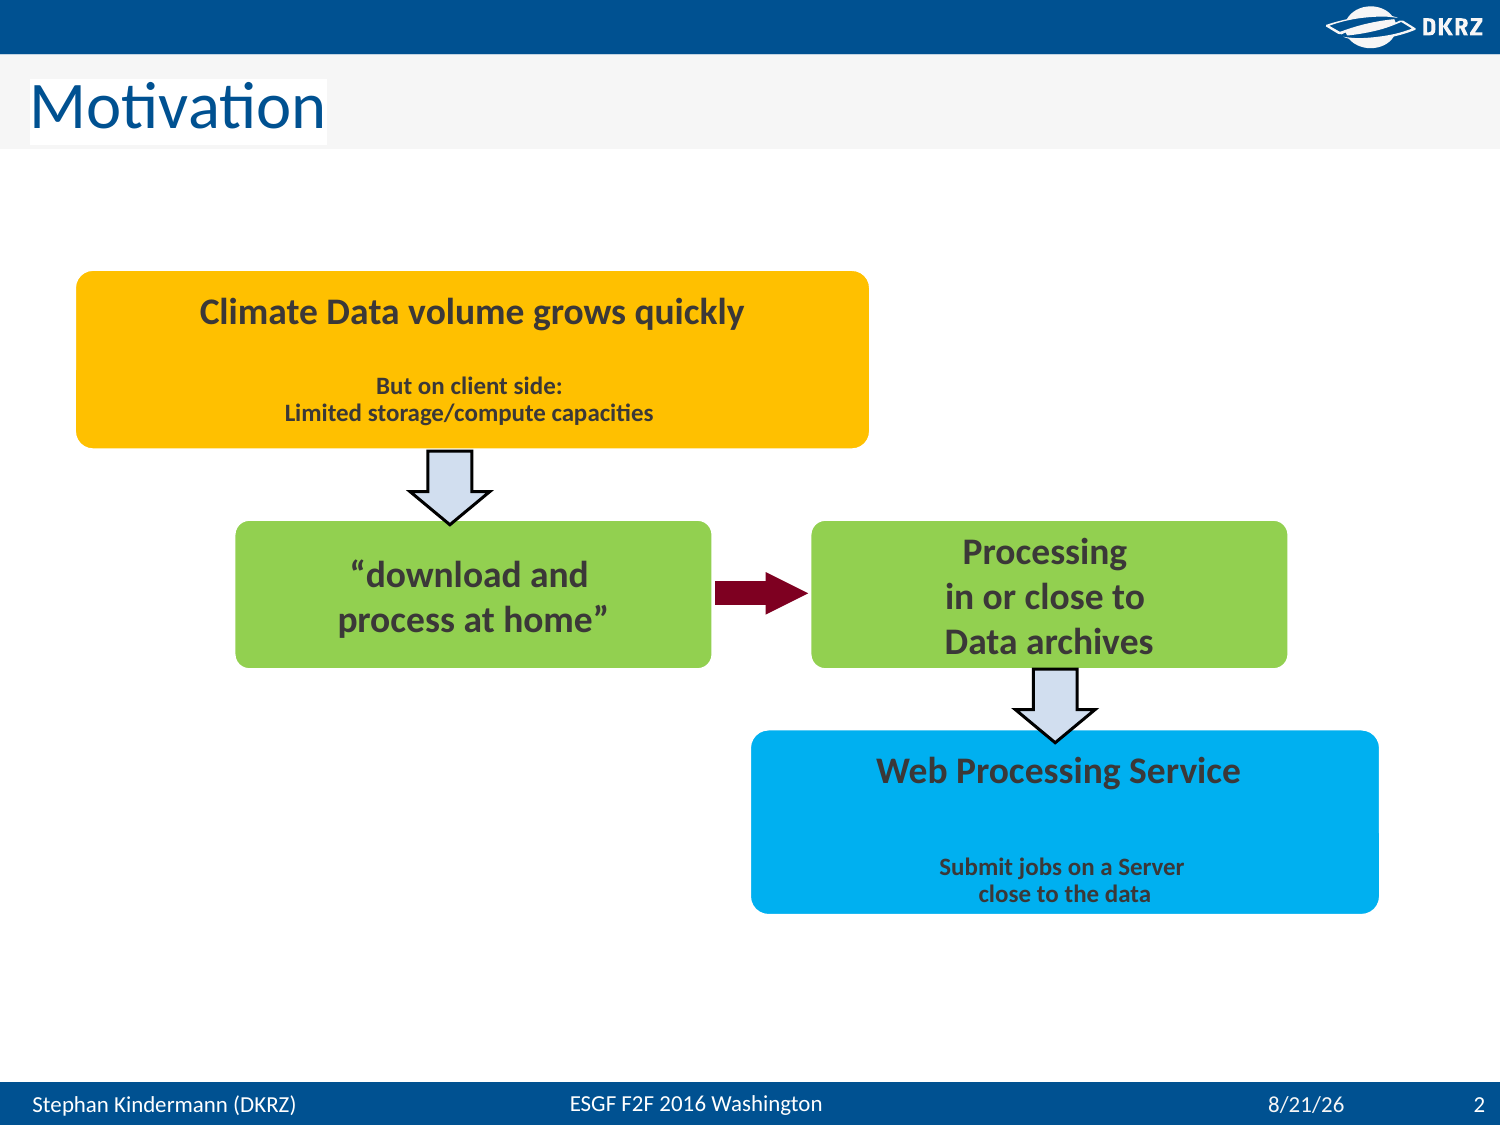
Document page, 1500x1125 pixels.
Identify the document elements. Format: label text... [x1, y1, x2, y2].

text_box Climate Data volume grows quickly But on client side: Limited storage/compute capacities [74, 269, 871, 450]
text_box Processing in or close to Data archives [810, 519, 1289, 670]
slide_number 12/1/16 [1187, 1082, 1360, 1125]
text_box Web Processing Service Submit jobs on a Server close to the data [750, 729, 1381, 916]
title Motivation [0, 54, 1500, 149]
text_box “download and process at home” [234, 519, 713, 670]
text_box [1015, 669, 1096, 743]
text_box [410, 451, 490, 525]
slide_number <number> [1376, 1082, 1500, 1125]
